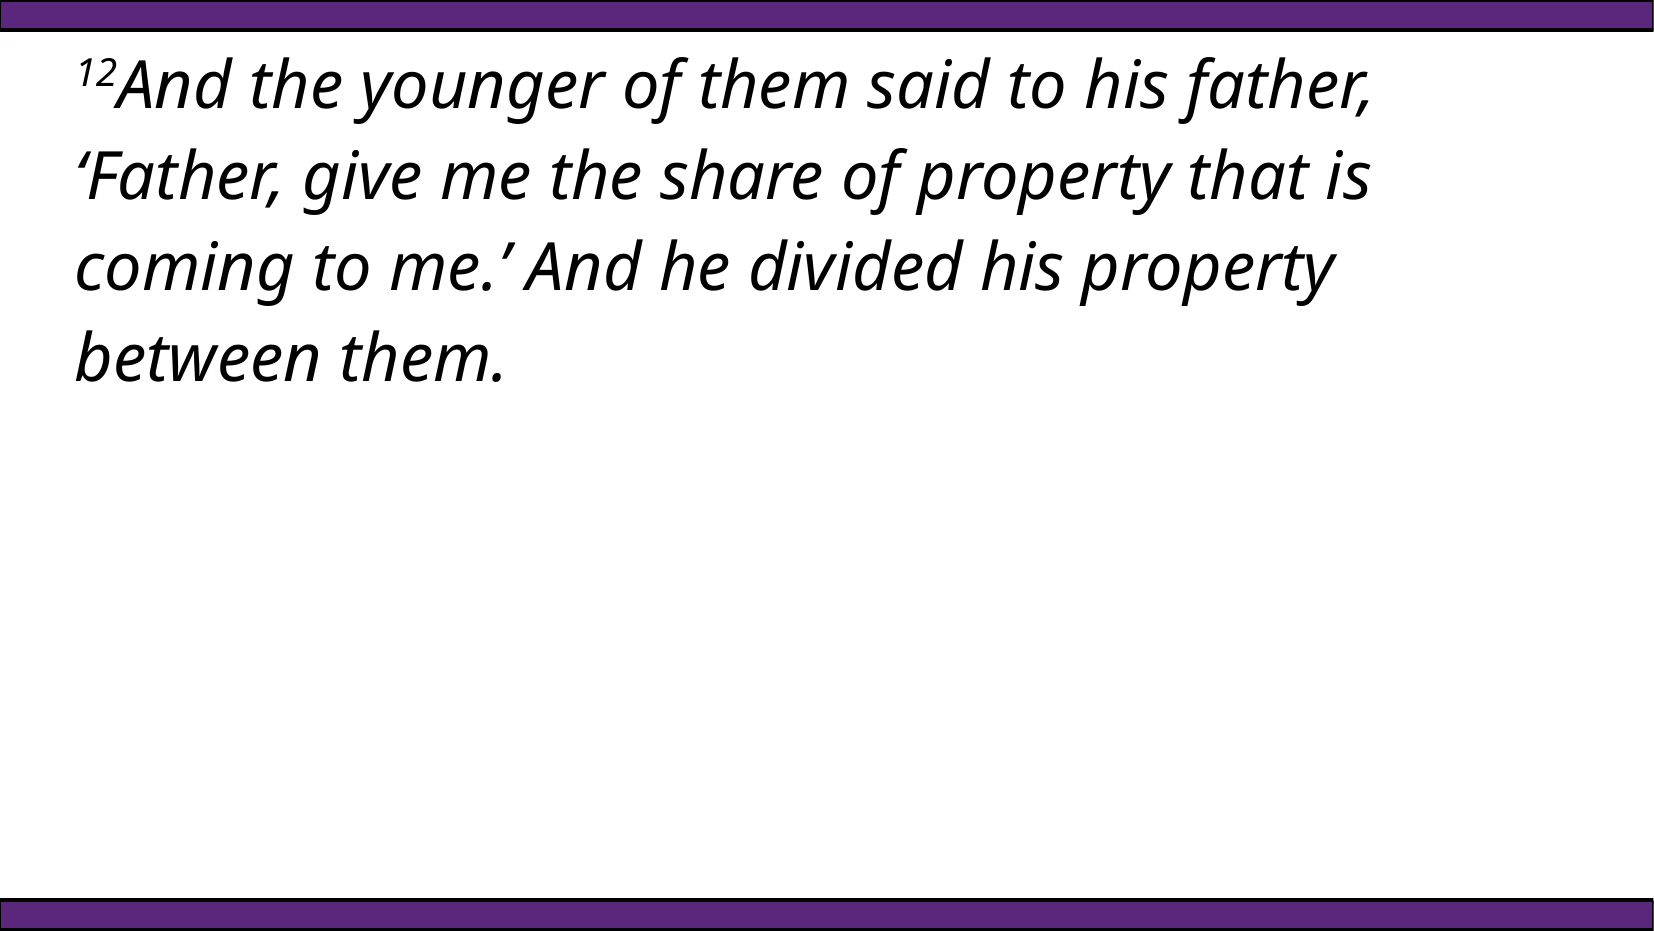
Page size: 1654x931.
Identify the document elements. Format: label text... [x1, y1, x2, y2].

text_box [0, 0, 1654, 31]
text_box 12And the younger of them said to his father, ‘Father, give me the share of property that is coming to me.’ And he divided his property between them. [60, 30, 1591, 400]
text_box [0, 900, 1654, 931]
picture [0, 31, 1654, 900]
